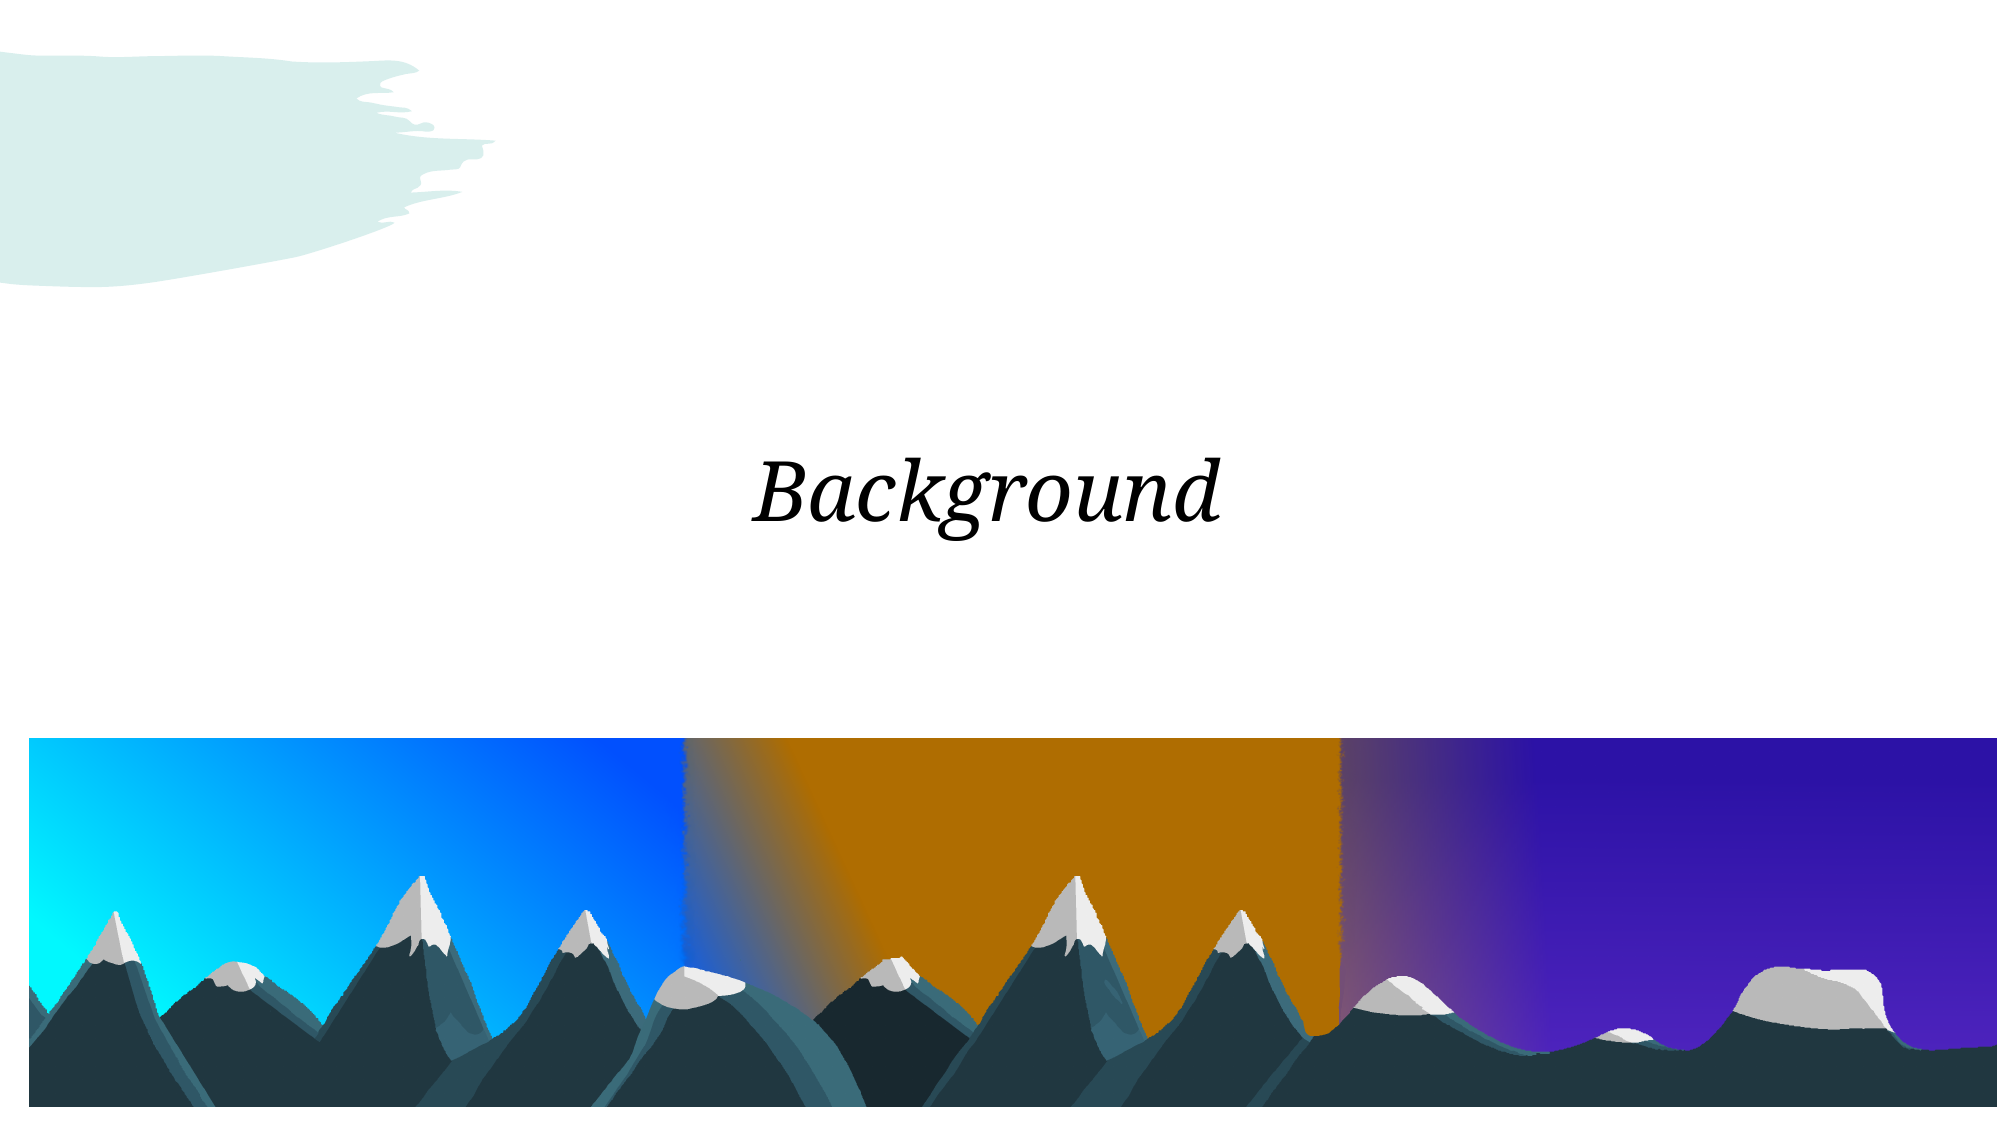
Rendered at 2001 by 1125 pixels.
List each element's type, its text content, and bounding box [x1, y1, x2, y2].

picture [29, 738, 1997, 1108]
title Background [738, 383, 1352, 606]
